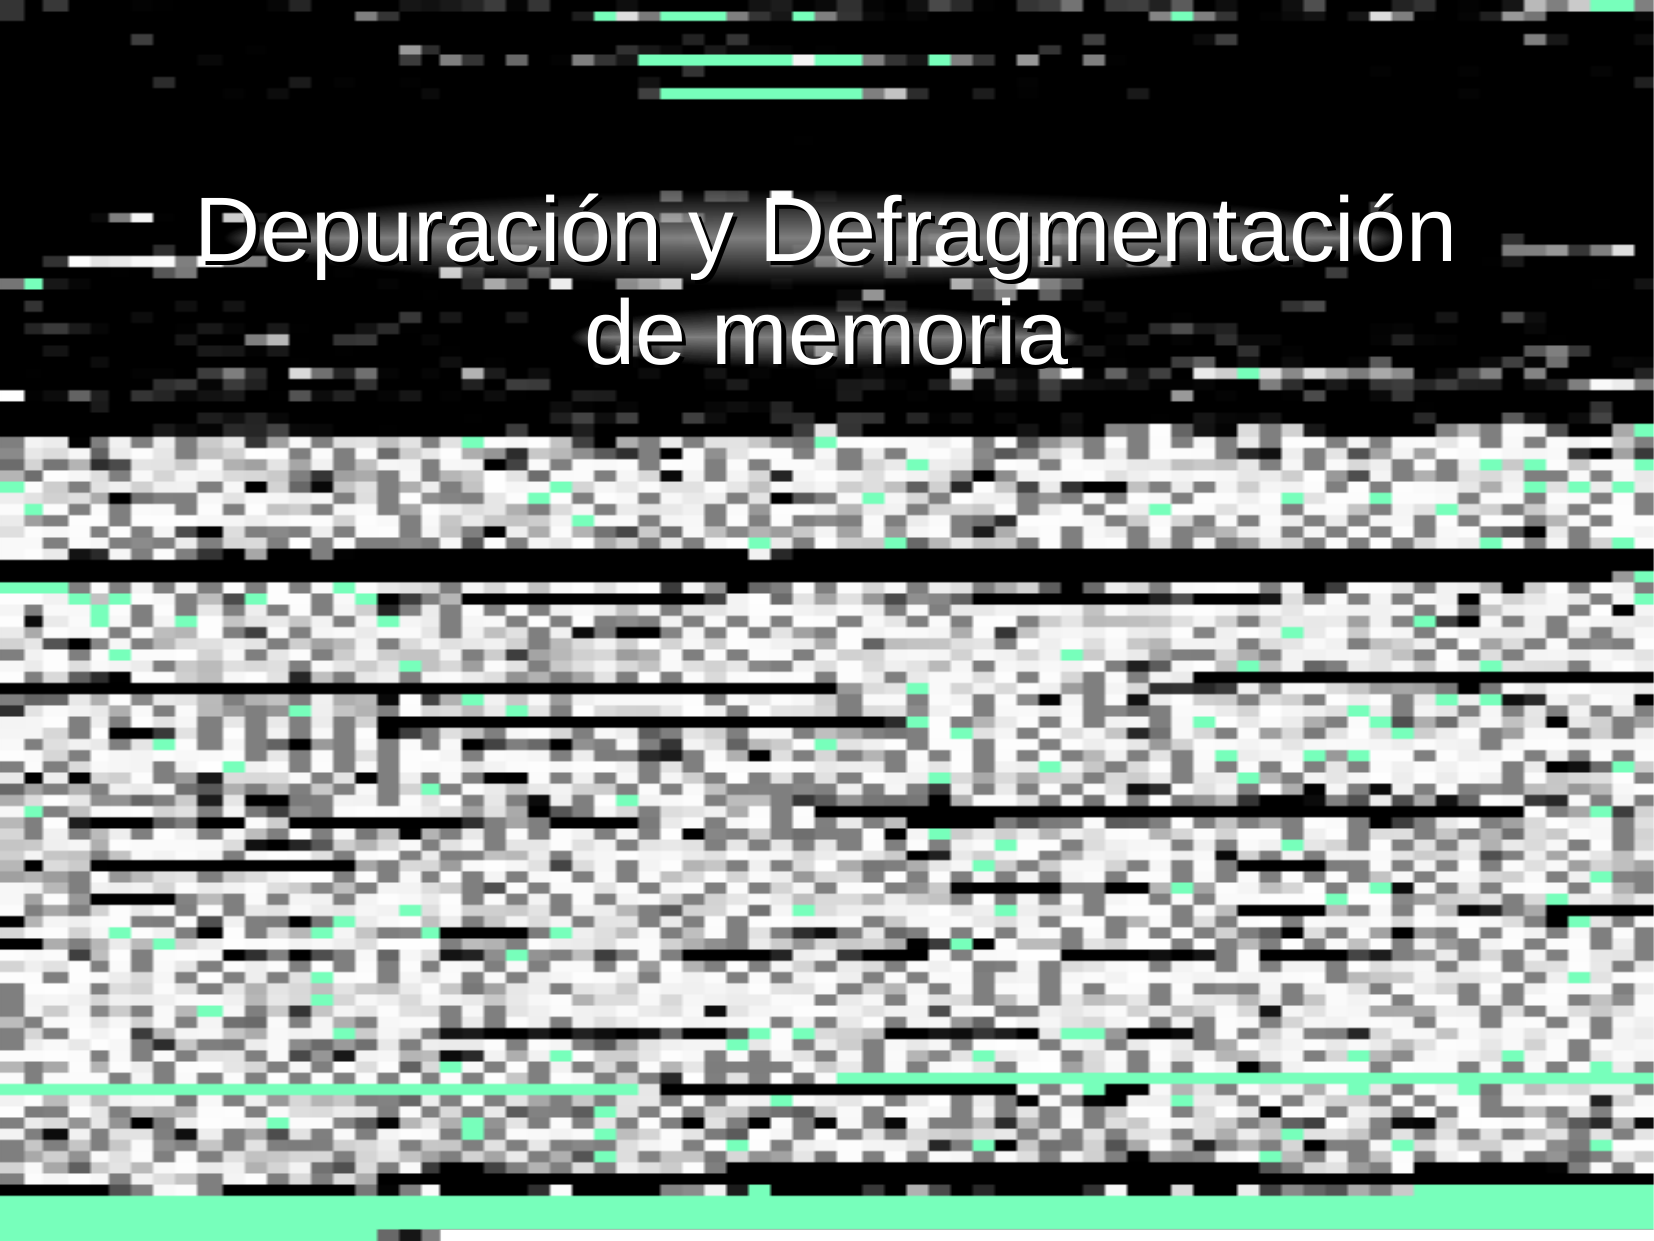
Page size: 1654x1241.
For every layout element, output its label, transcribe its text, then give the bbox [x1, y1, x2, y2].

subtitle Depuración y Defragmentación de memoria [82, 112, 1571, 451]
picture [0, 0, 1654, 1241]
